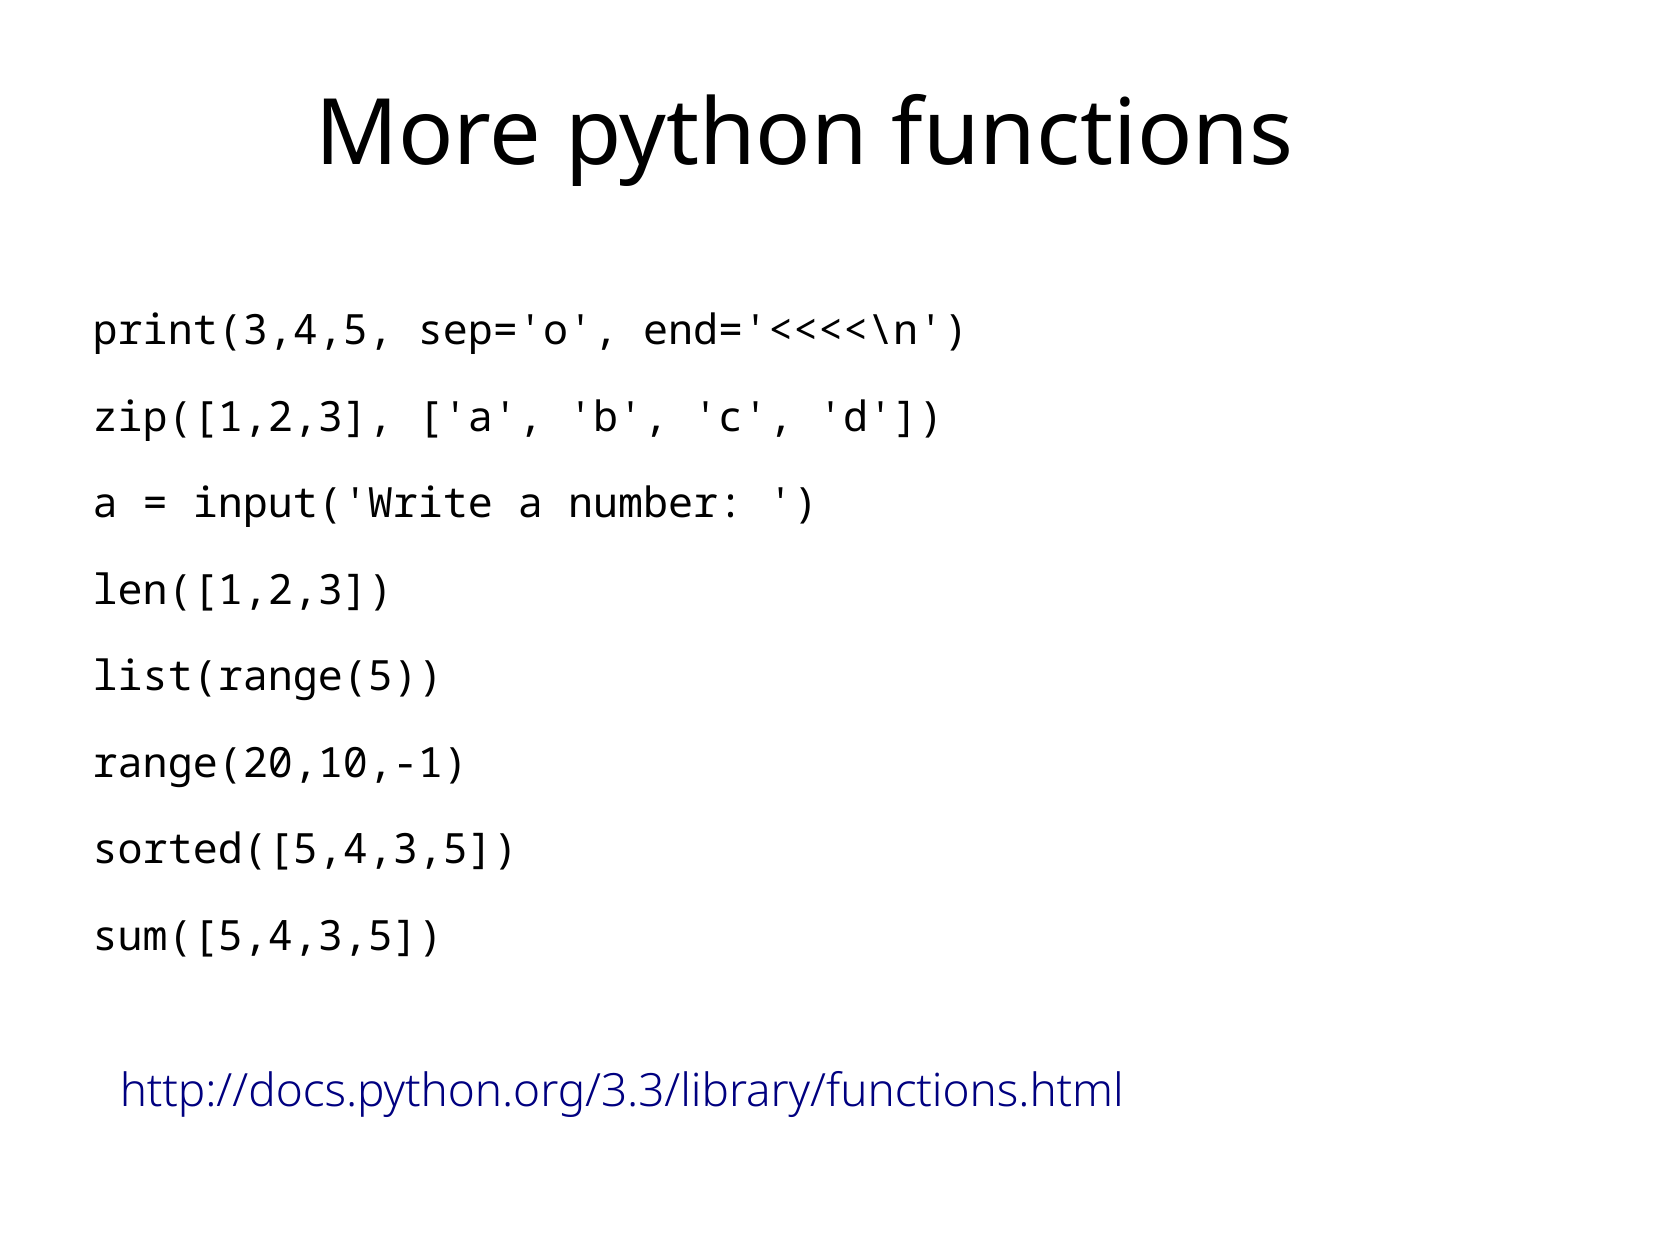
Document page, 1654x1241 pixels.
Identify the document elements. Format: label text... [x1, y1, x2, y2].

text_box http://docs.python.org/3.3/library/functions.html [105, 1050, 1111, 1120]
title More python functions [79, 25, 1531, 233]
list print(3,4,5, sep='o', end='<<<<\n') zip([1,2,3], ['a', 'b', 'c', 'd']) a = input('Write a number: ') len([1,2,3]) list(range(5)) range(20,10,-1) sorted([5,4,3,5]) sum([5,4,3,5]) [75, 300, 1613, 1241]
